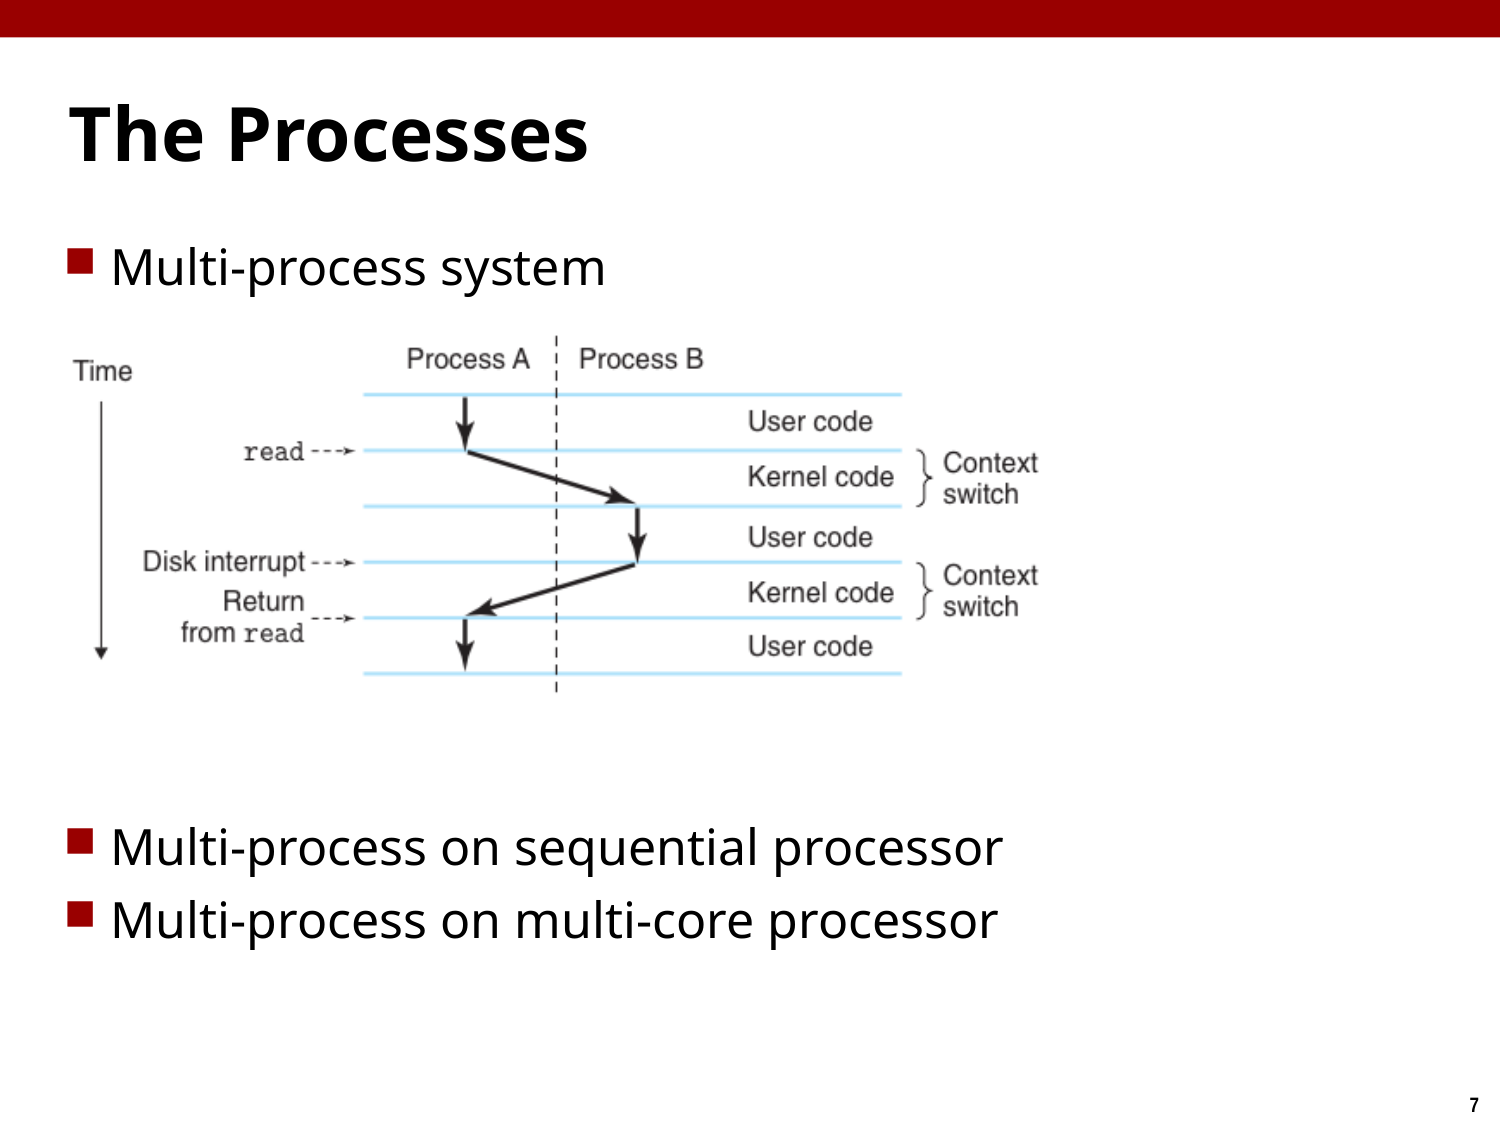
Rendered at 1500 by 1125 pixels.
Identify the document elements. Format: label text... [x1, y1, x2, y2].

title The Processes [62, 41, 1463, 221]
list Multi-process system Multi-process on sequential processor Multi-process on multi-core processor [62, 229, 1438, 1121]
picture [37, 324, 1075, 715]
